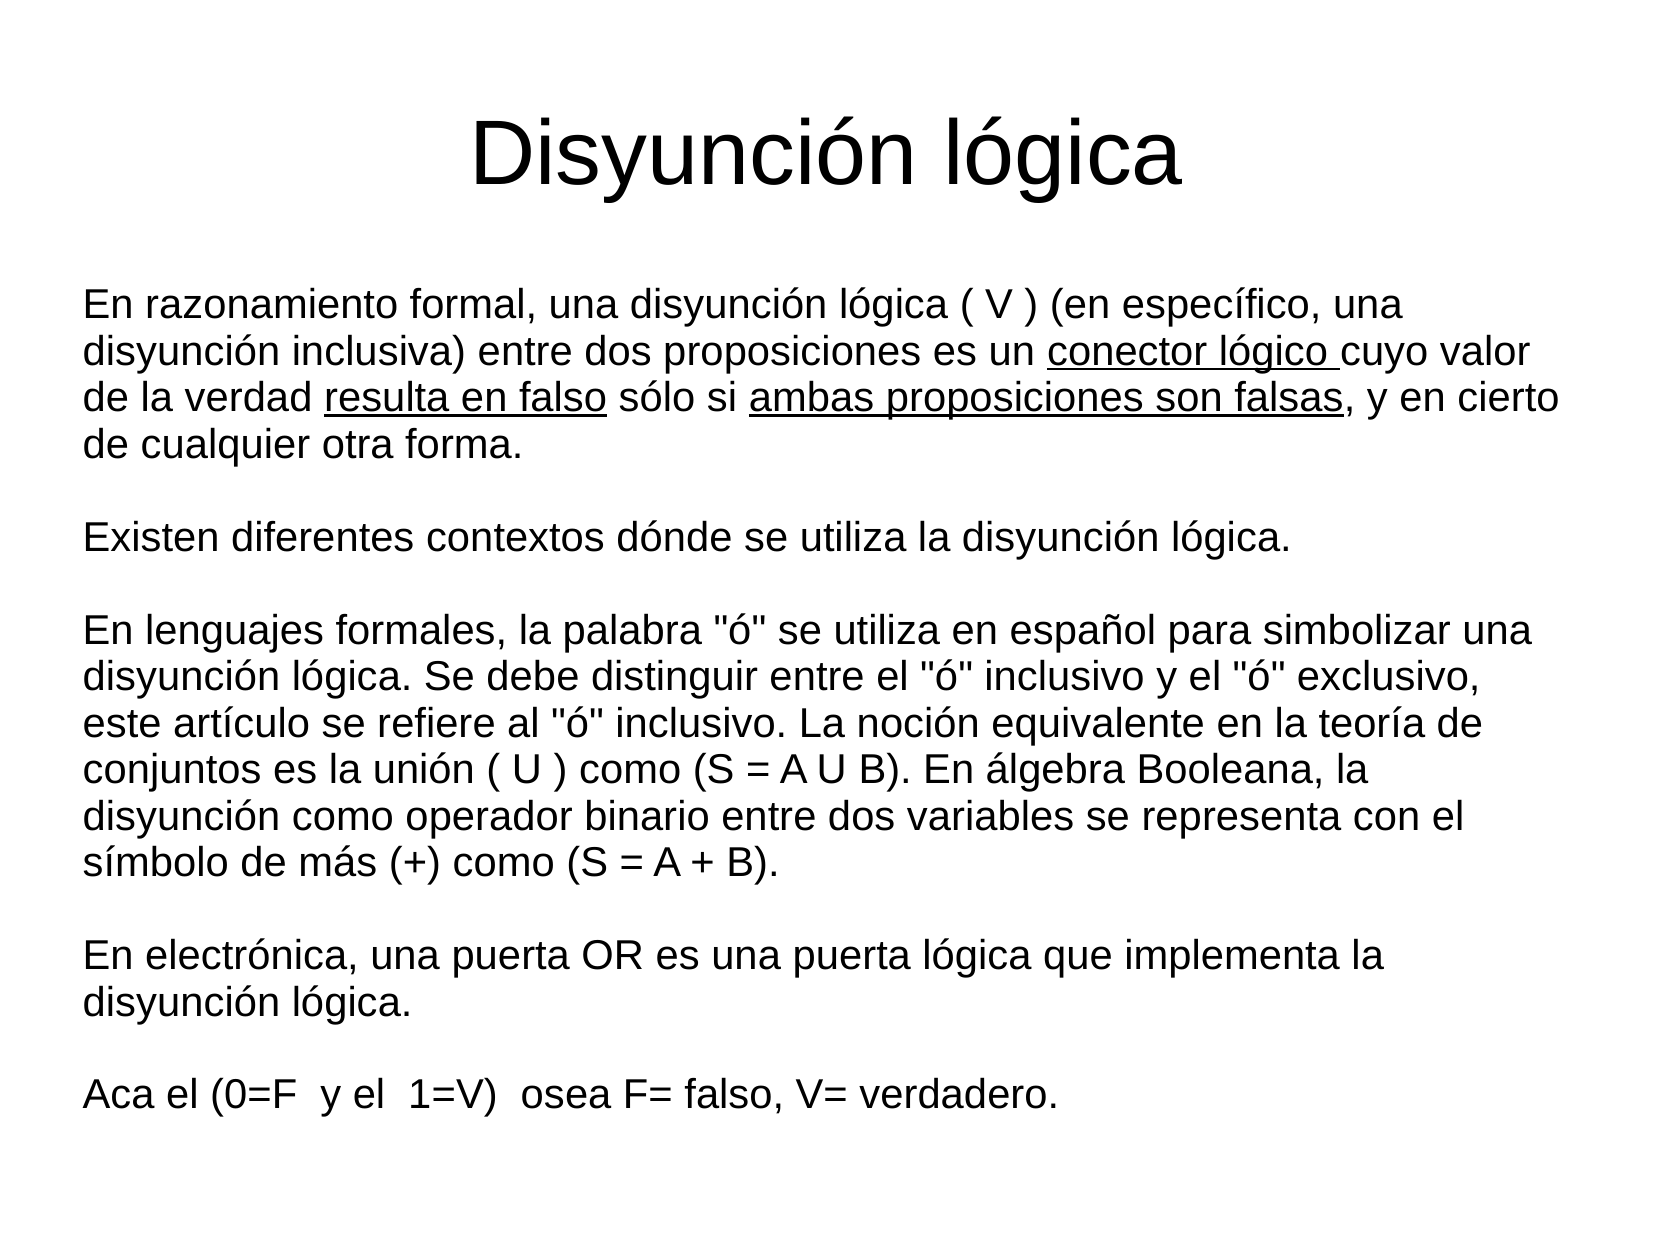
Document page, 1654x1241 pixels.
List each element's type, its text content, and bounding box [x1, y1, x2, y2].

subtitle En razonamiento formal, una disyunción lógica ( V ) (en específico, una disyunción inclusiva) entre dos proposiciones es un conector lógico cuyo valor de la verdad resulta en falso sólo si ambas proposiciones son falsas, y en cierto de cualquier otra forma. Existen diferentes contextos dónde se utiliza la disyunción lógica. En lenguajes formales, la palabra "ó" se utiliza en español para simbolizar una disyunción lógica. Se debe distinguir entre el "ó" inclusivo y el "ó" exclusivo, este artículo se refiere al "ó" inclusivo. La noción equivalente en la teoría de conjuntos es la unión ( U ) como (S = A U B). En álgebra Booleana, la disyunción como operador binario entre dos variables se representa con el símbolo de más (+) como (S = A + B). En electrónica, una puerta OR es una puerta lógica que implementa la disyunción lógica. Aca el (0=F y el 1=V) osea F= falso, V= verdadero. [82, 278, 1571, 1121]
title Disyunción lógica [82, 49, 1571, 257]
